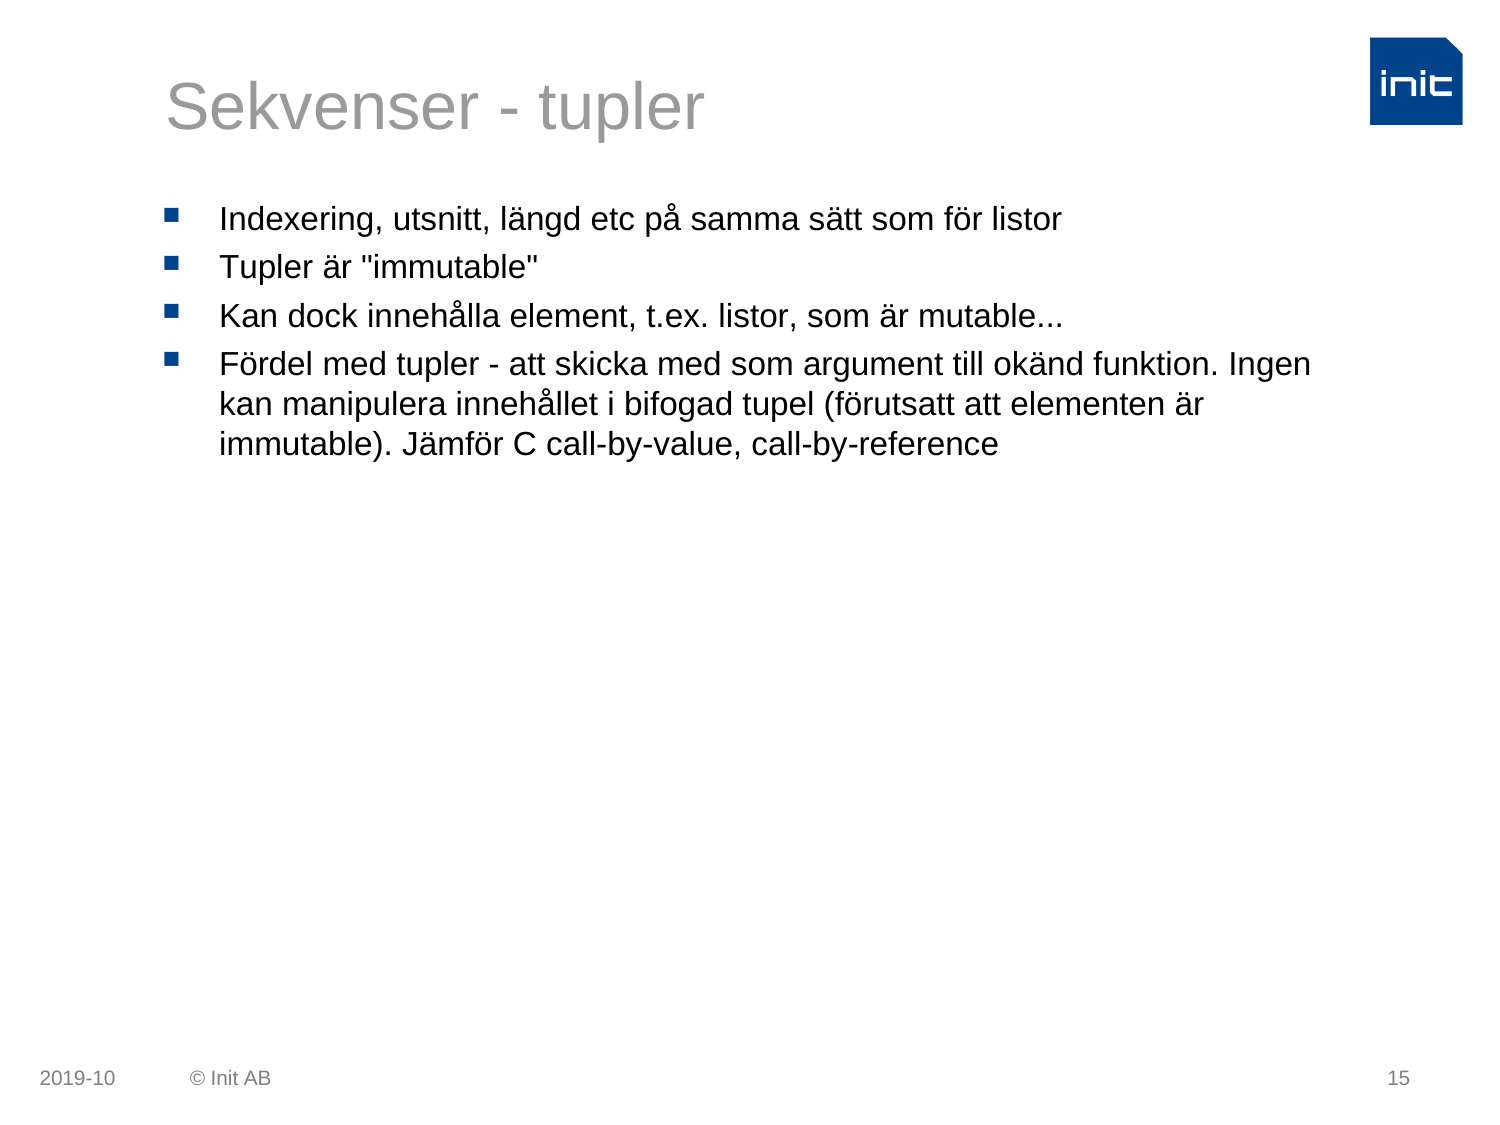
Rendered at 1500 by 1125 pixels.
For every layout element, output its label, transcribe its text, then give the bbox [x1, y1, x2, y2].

text_box 2019-10 [24, 1037, 151, 1098]
text_box <nummer> [1350, 1037, 1426, 1098]
text_box Indexering, utsnitt, längd etc på samma sätt som för listor Tupler är "immutable" Kan dock innehålla element, t.ex. listor, som är mutable... Fördel med tupler - att skicka med som argument till okänd funktion. Ingen kan manipulera innehållet i bifogad tupel (förutsatt att elementen är immutable). Jämför C call-by-value, call-by-reference [150, 189, 1351, 963]
picture [1370, 37, 1463, 125]
text_box Sekvenser - tupler [150, 0, 1351, 151]
text_box © Init AB [174, 1037, 1326, 1098]
